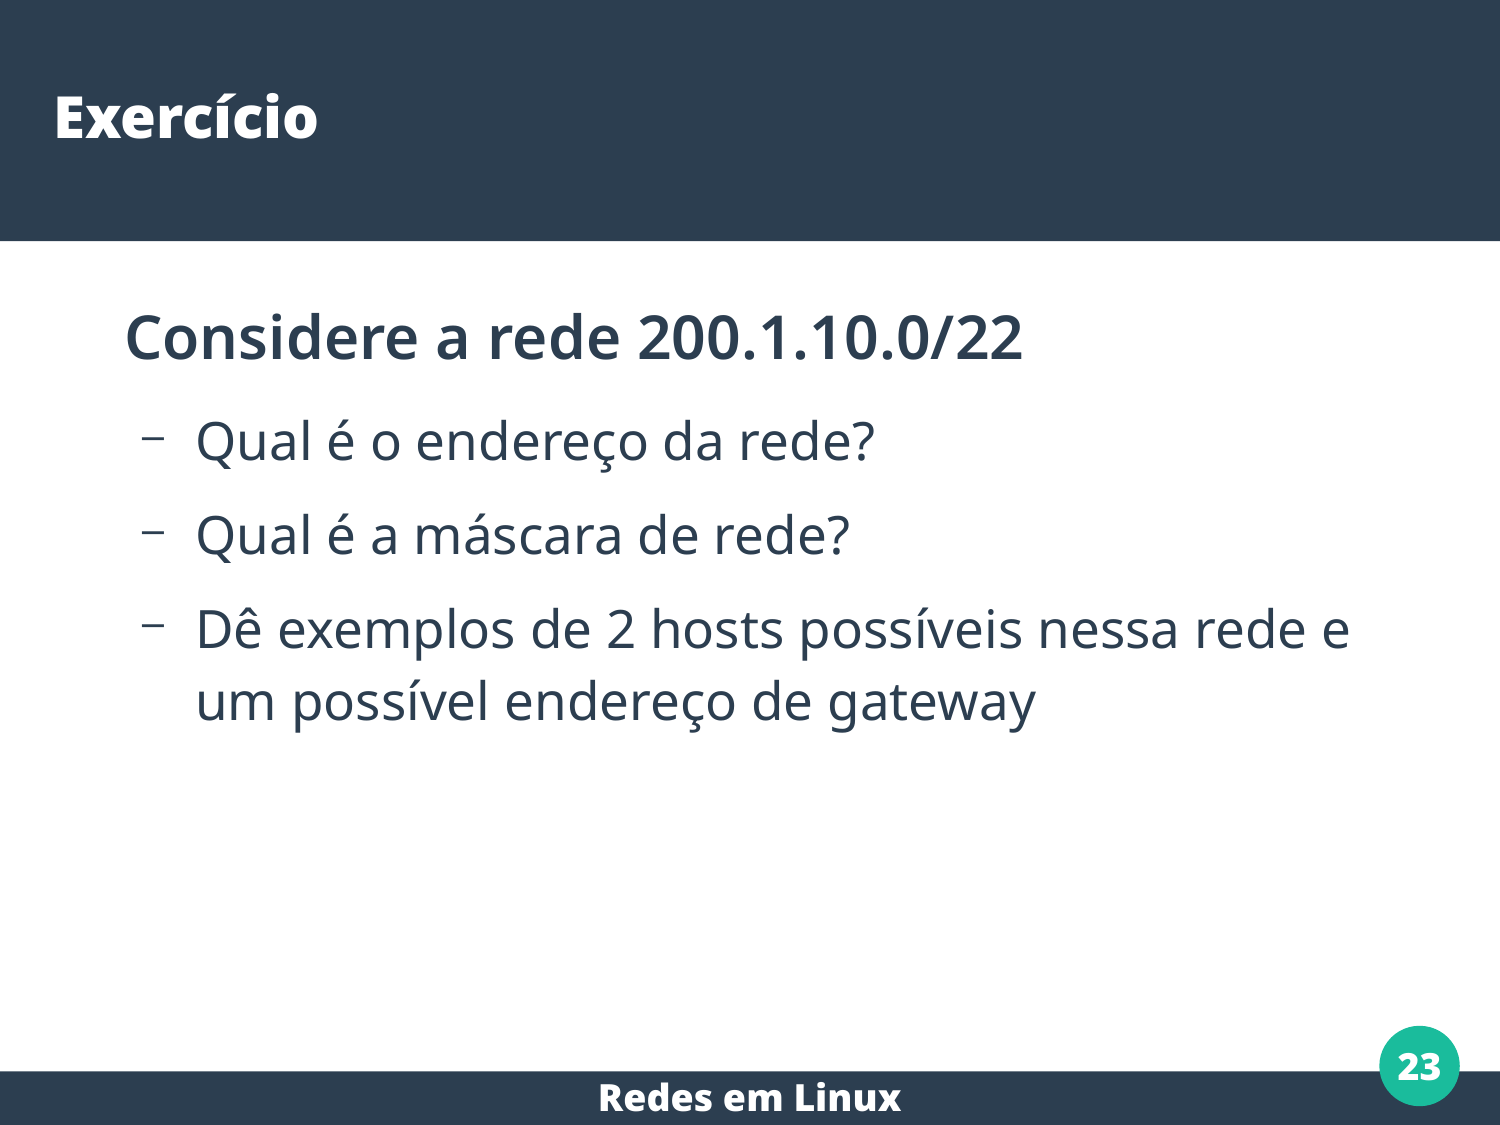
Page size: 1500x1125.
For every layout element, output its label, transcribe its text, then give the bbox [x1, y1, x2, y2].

title Exercício [53, 44, 1447, 188]
list Considere a rede 200.1.10.0/22 Qual é o endereço da rede? Qual é a máscara de rede? Dê exemplos de 2 hosts possíveis nessa rede e um possível endereço de gateway [53, 294, 1447, 1045]
